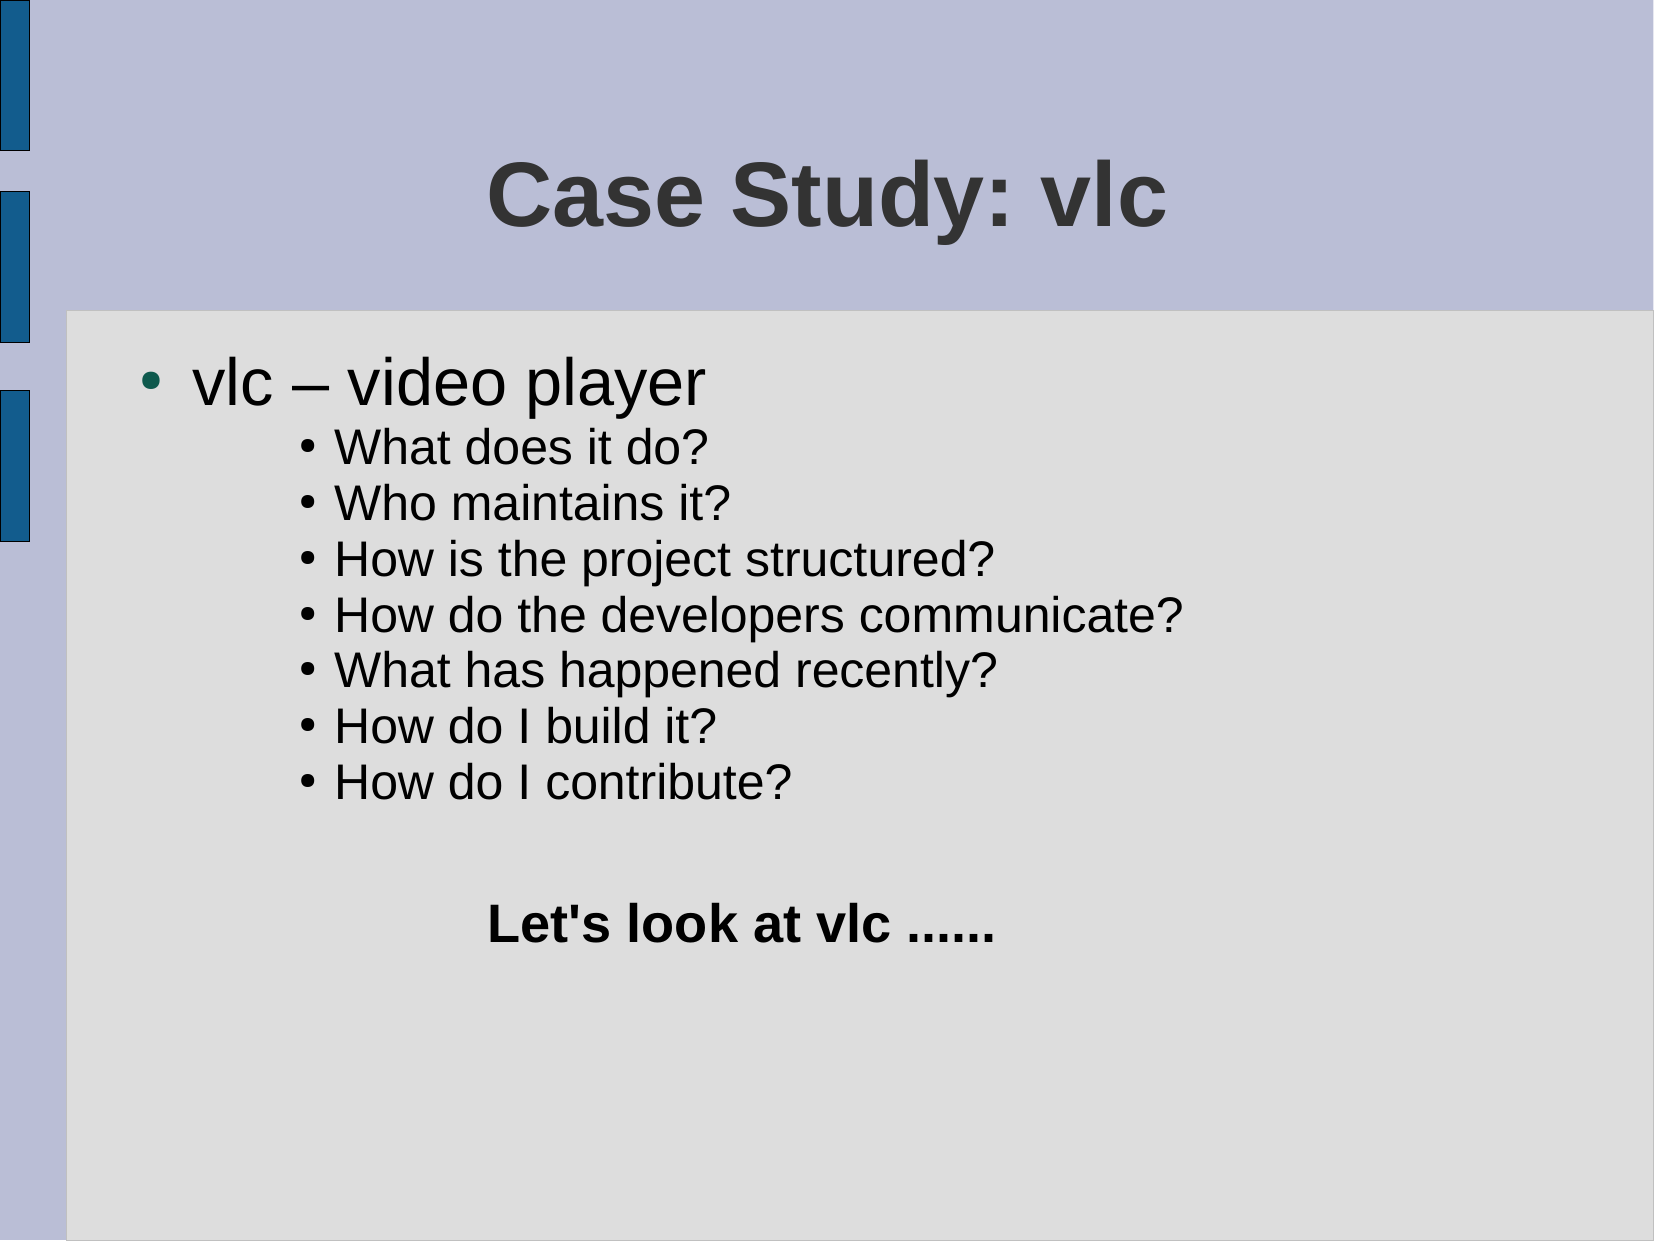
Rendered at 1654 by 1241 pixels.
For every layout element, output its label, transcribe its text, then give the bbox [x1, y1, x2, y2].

title Case Study: vlc [121, 98, 1534, 291]
text_box Let's look at vlc ...... [472, 885, 1418, 962]
list vlc – video player What does it do? Who maintains it? How is the project structured? How do the developers communicate? What has happened recently? How do I build it? How do I contribute? [121, 344, 1534, 1112]
